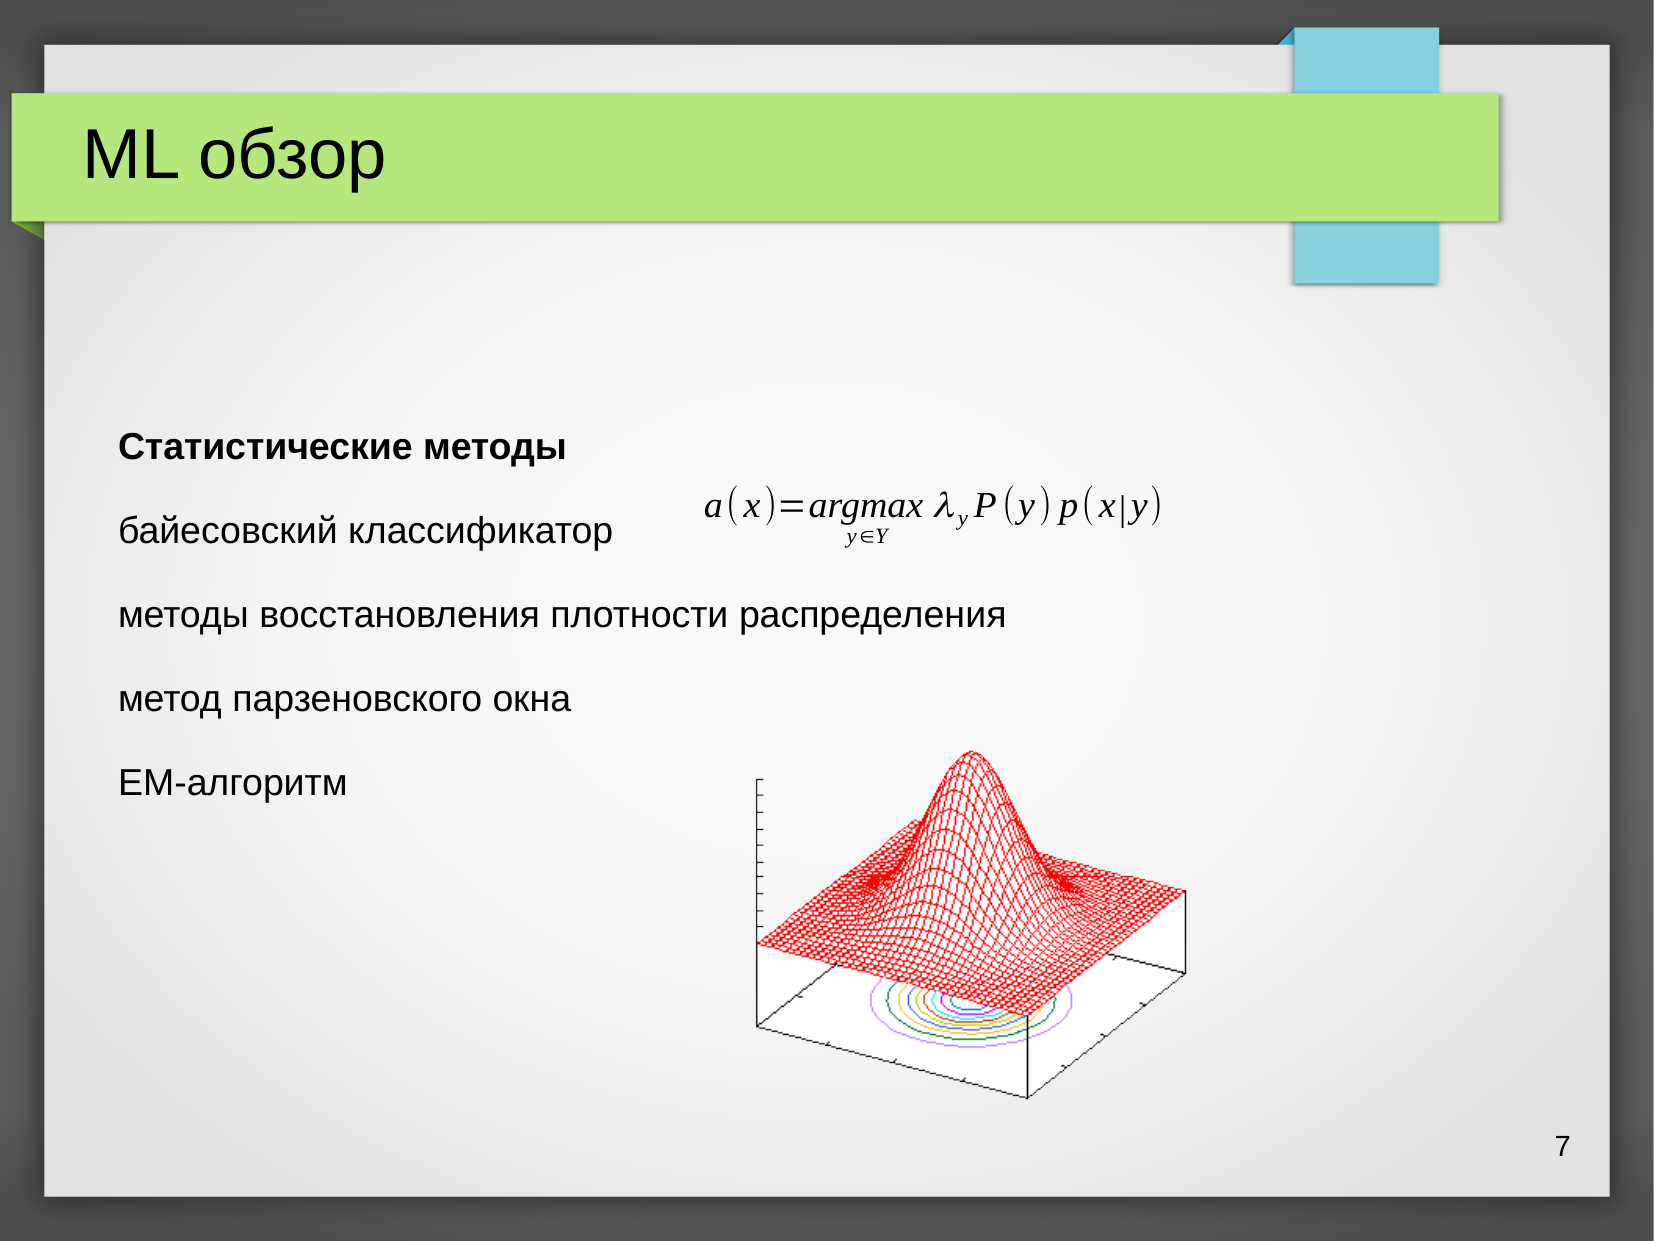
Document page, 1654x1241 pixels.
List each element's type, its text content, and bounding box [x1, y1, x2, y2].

text_box Статистические методы байесовский классификатор методы восстановления плотности распределения метод парзеновского окна ЕМ-алгоритм [118, 425, 1040, 780]
chart [695, 484, 1170, 552]
picture [0, 0, 1654, 1241]
title ML обзор [82, 118, 1406, 189]
